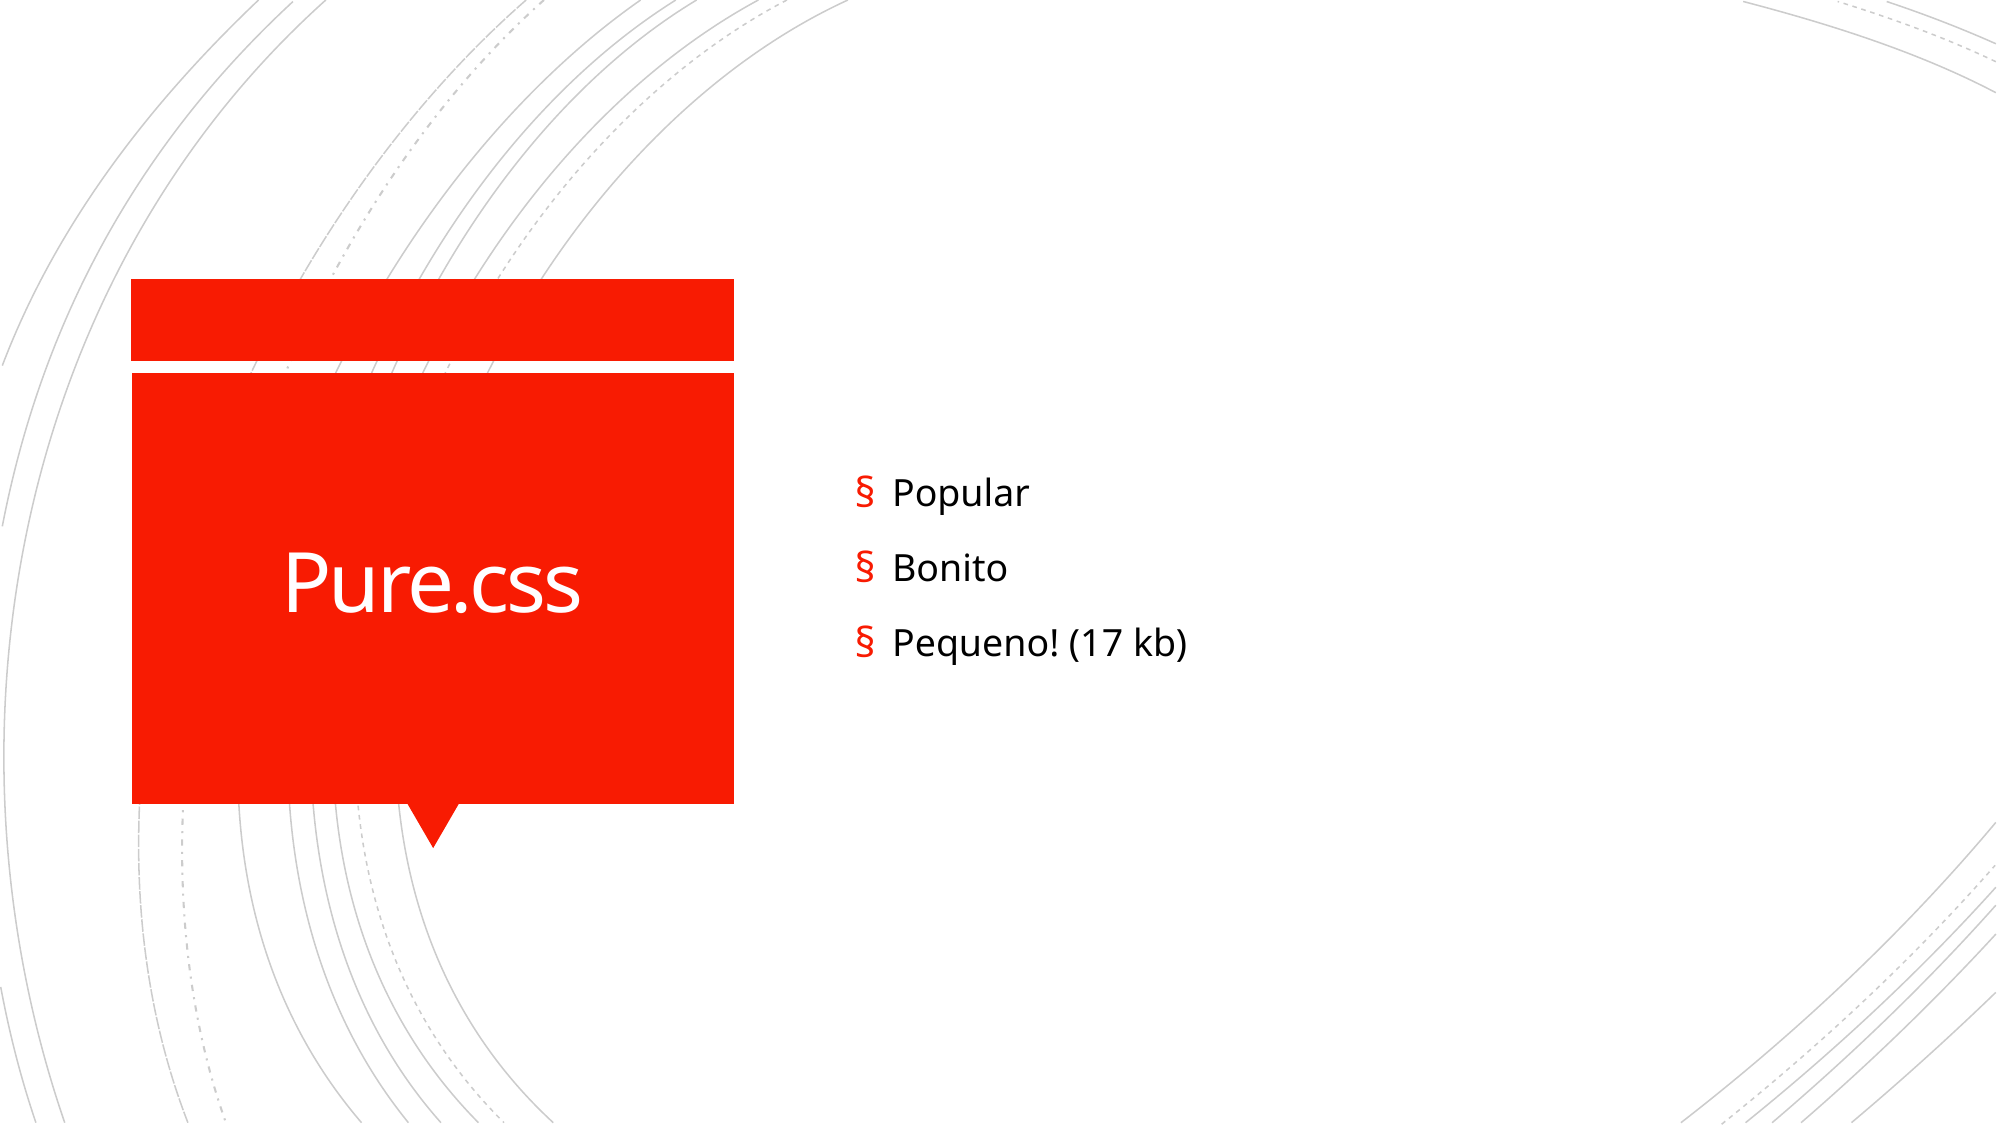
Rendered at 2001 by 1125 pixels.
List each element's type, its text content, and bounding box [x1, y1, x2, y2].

list Popular Bonito Pequeno! (17 kb) [839, 131, 1871, 993]
title Pure.css [145, 385, 720, 789]
